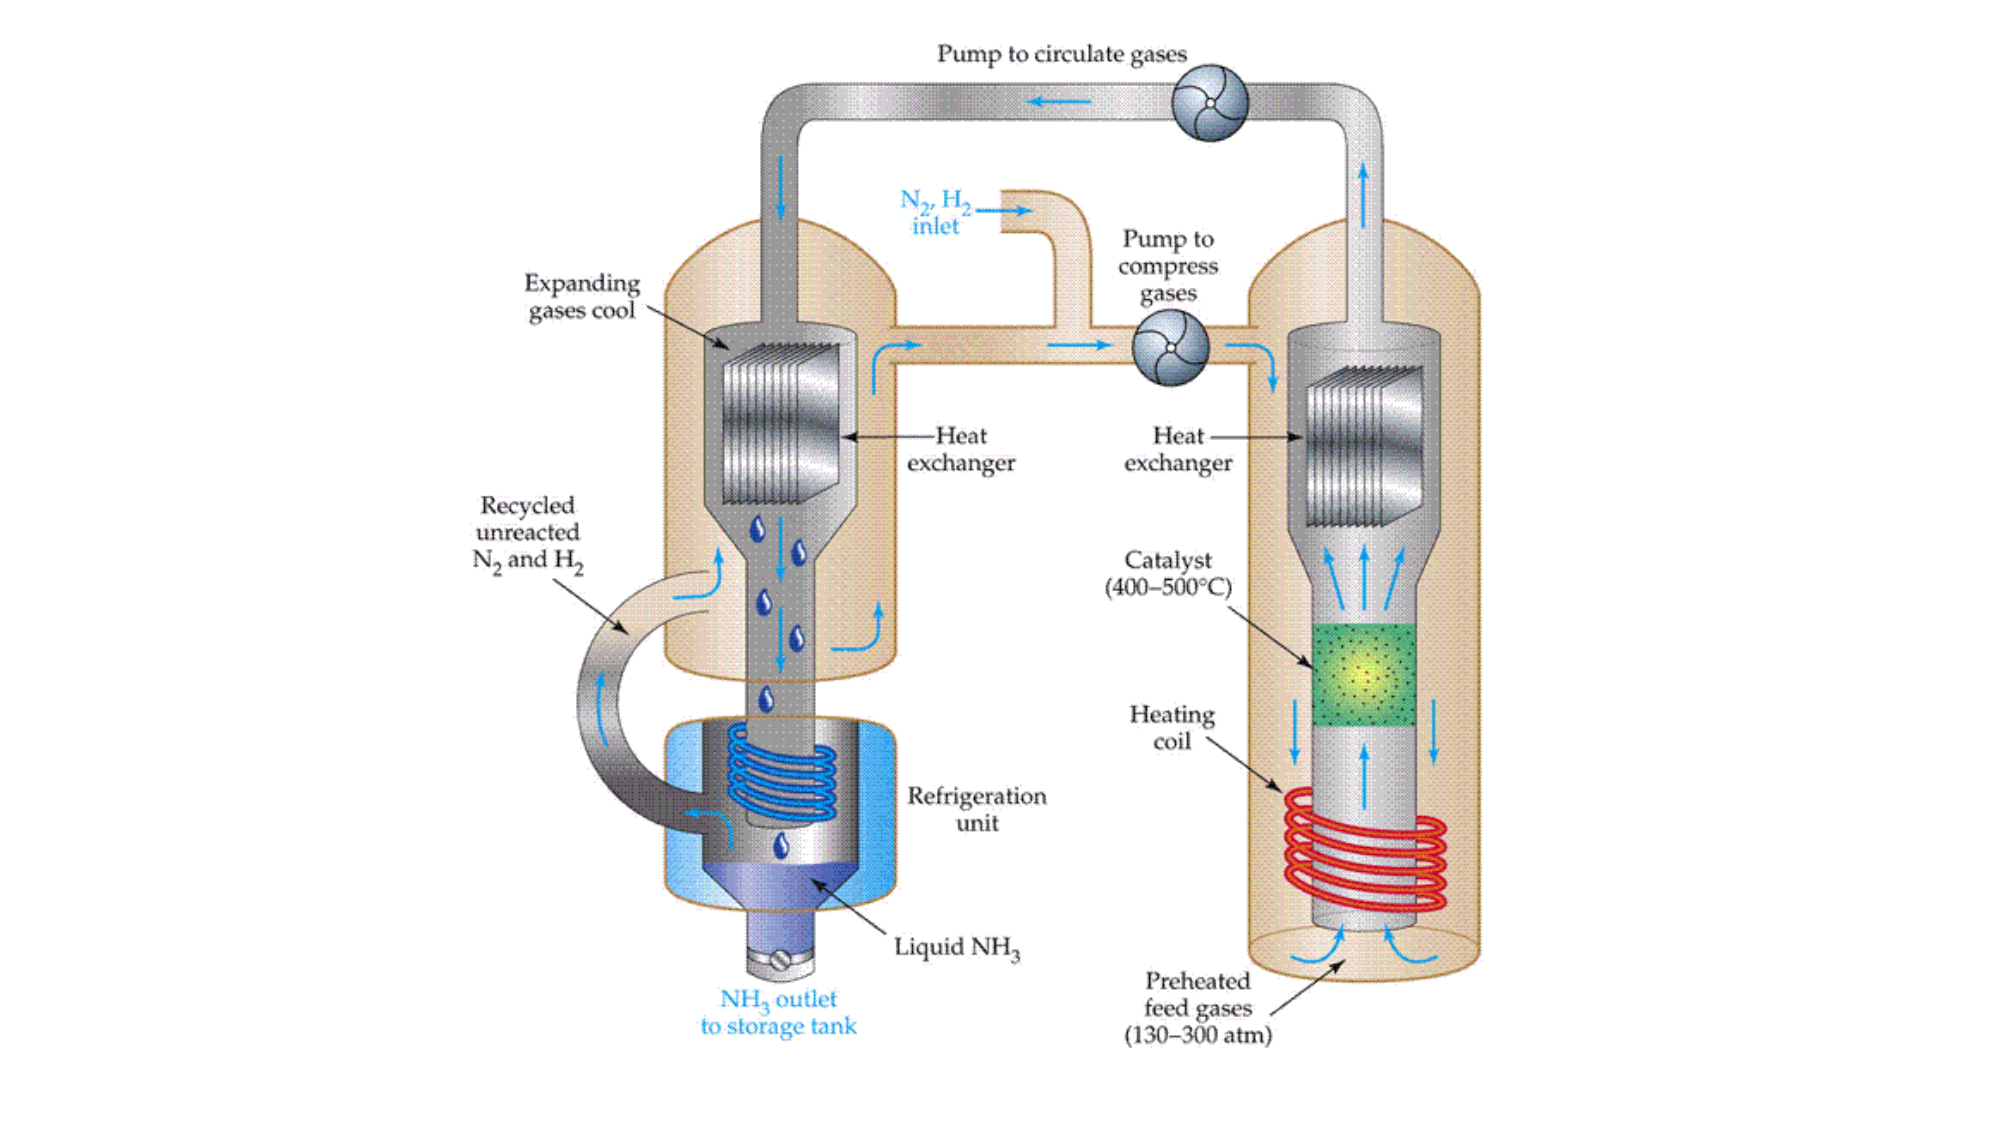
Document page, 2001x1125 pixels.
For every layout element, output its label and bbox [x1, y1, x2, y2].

picture [460, 31, 1505, 1060]
